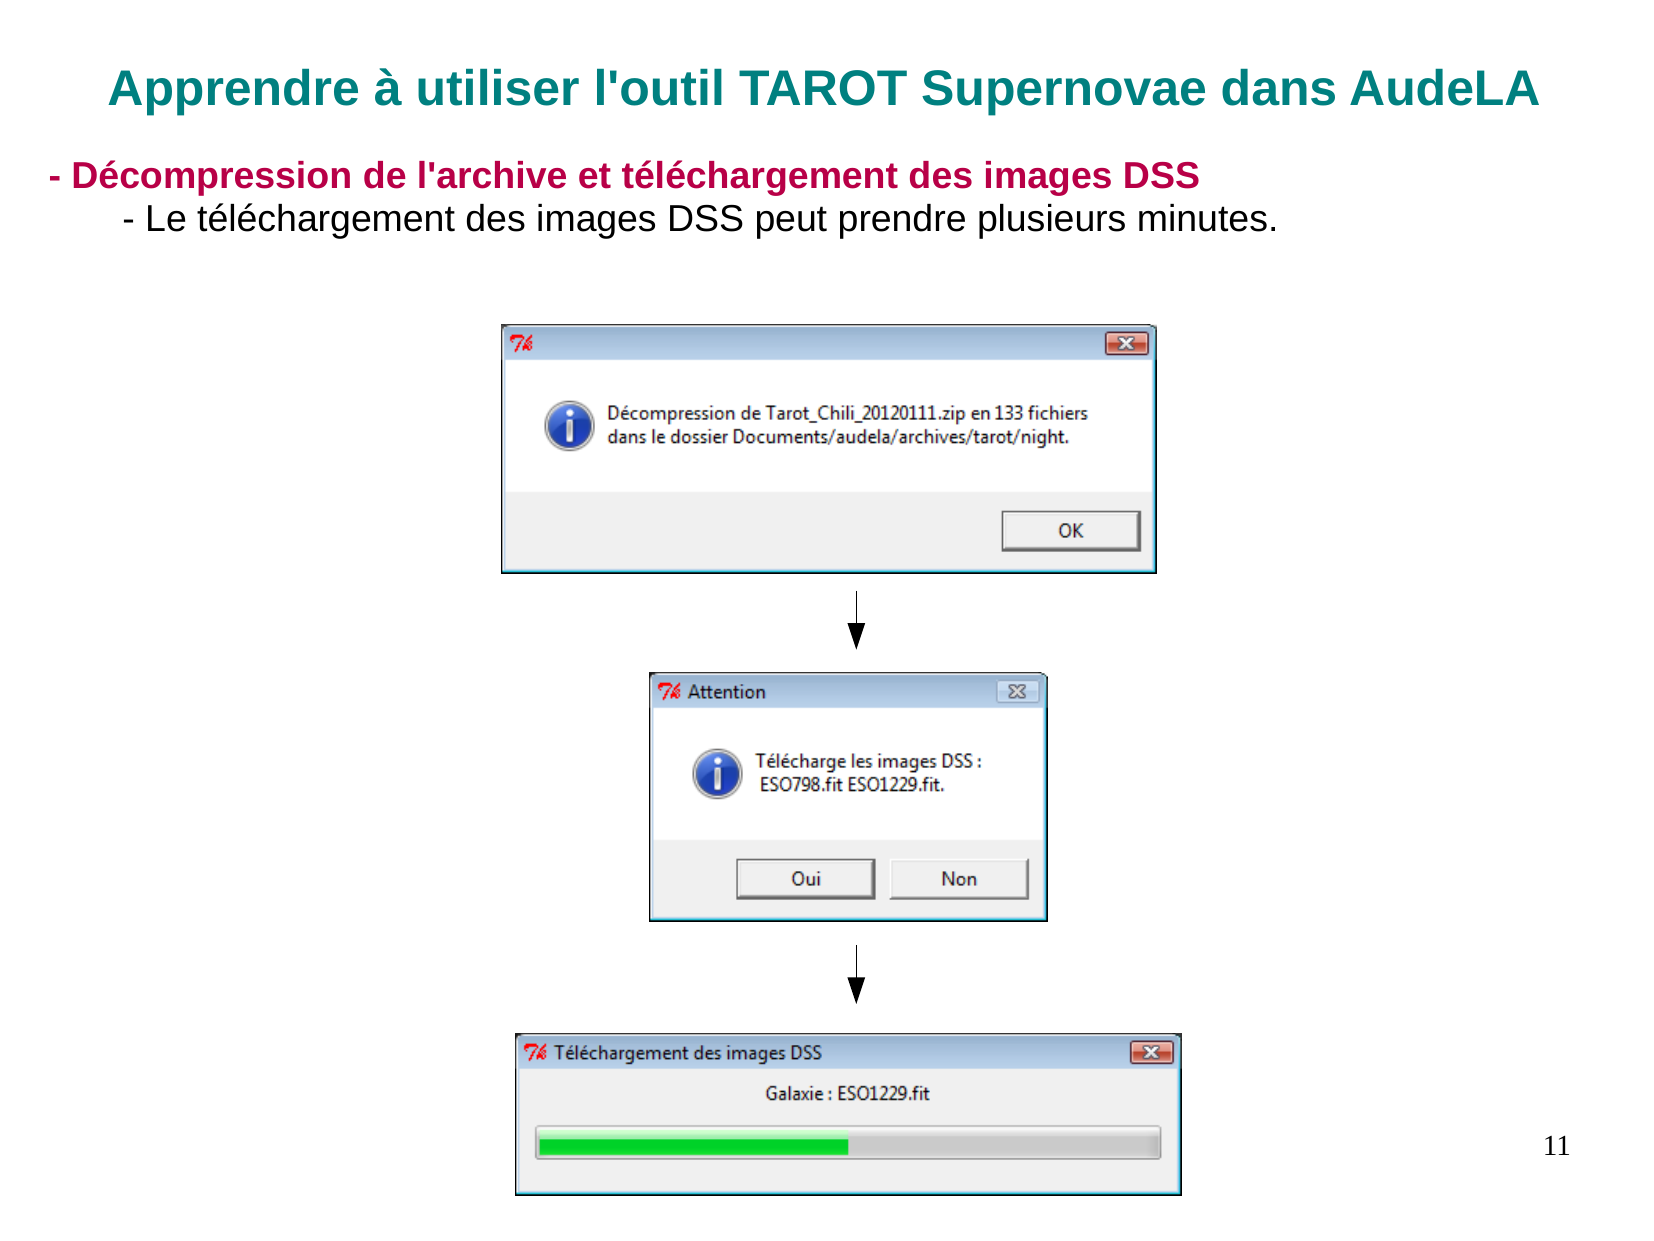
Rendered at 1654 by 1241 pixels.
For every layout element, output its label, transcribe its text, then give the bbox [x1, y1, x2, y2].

picture [501, 324, 1157, 574]
text_box - Décompression de l'archive et téléchargement des images DSS - Le téléchargement des images DSS peut prendre plusieurs minutes. [33, 147, 1294, 248]
picture [515, 1033, 1182, 1196]
picture [649, 672, 1048, 922]
text_box Apprendre à utiliser l'outil TAROT Supernovae dans AudeLA [92, 53, 1557, 125]
